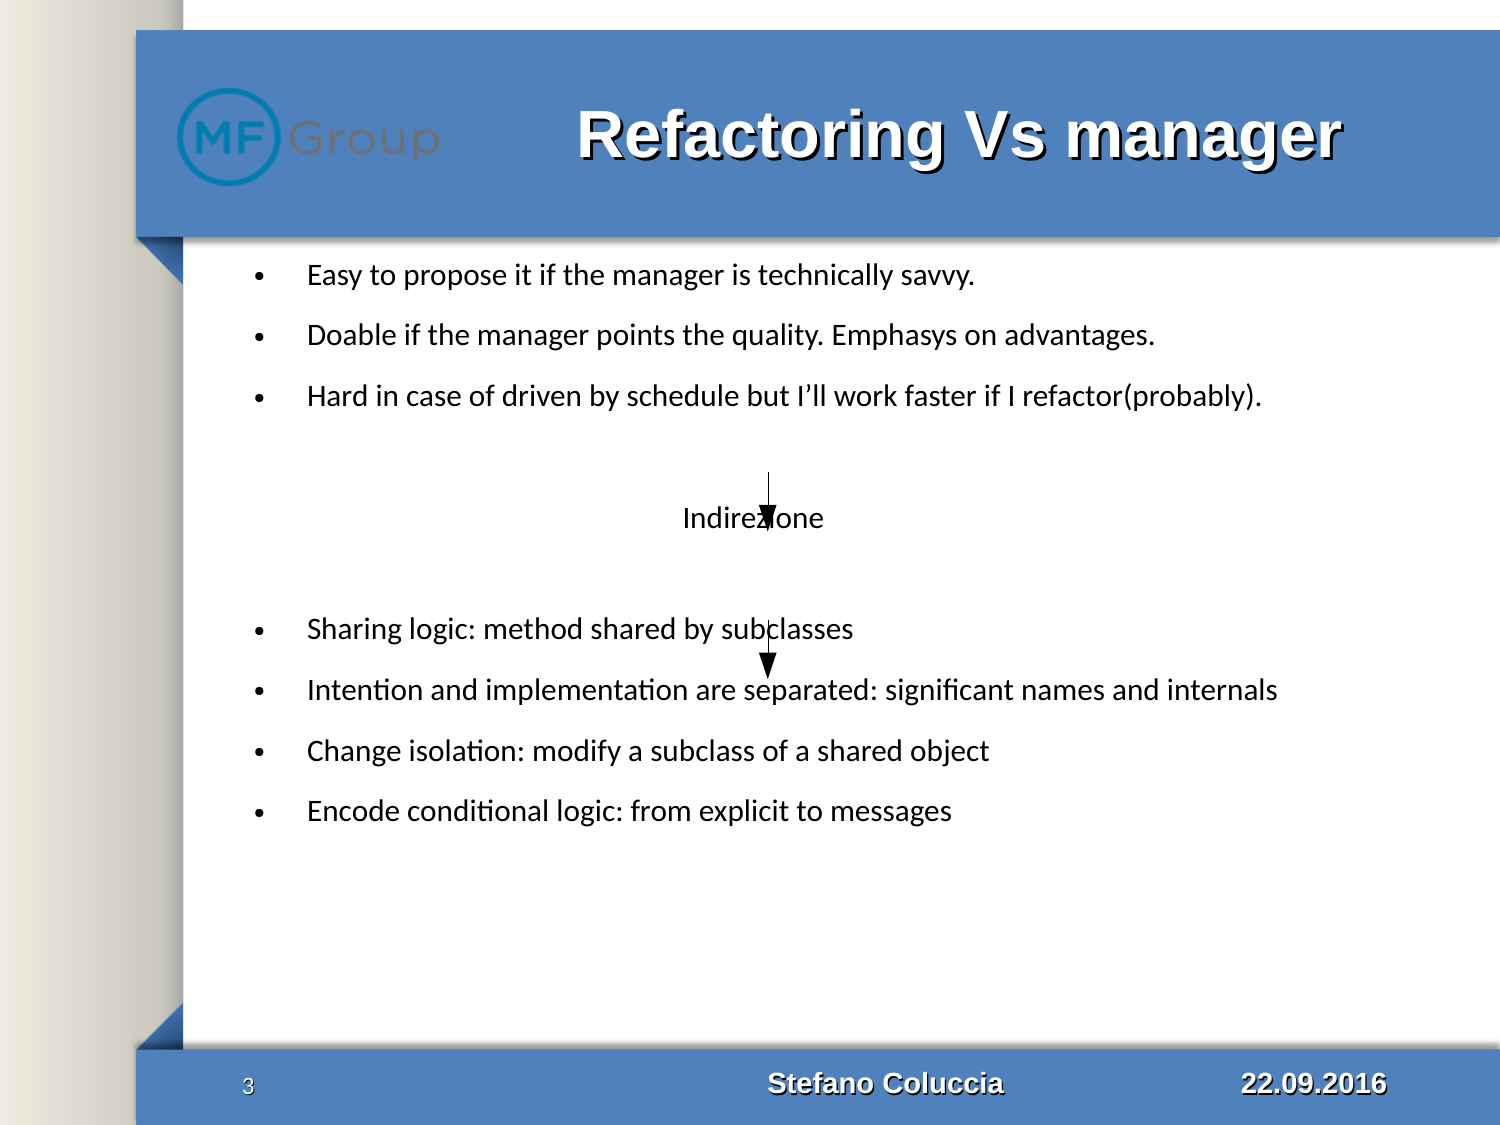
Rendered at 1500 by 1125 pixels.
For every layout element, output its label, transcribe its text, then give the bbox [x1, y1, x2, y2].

picture [0, 0, 1500, 1125]
title 22.09.2016 [1151, 1062, 1477, 1105]
title Refactoring Vs manager [472, 57, 1447, 211]
list Easy to propose it if the manager is technically savvy. Doable if the manager points the quality. Emphasys on advantages. Hard in case of driven by schedule but I’ll work faster if I refactor(probably). Indirezione Sharing logic: method shared by subclasses Intention and implementation are separated: significant names and internals Change isolation: modify a subclass of a shared object Encode conditional logic: from explicit to messages [236, 261, 1453, 1019]
title Stefano Coluccia [738, 1062, 1034, 1105]
